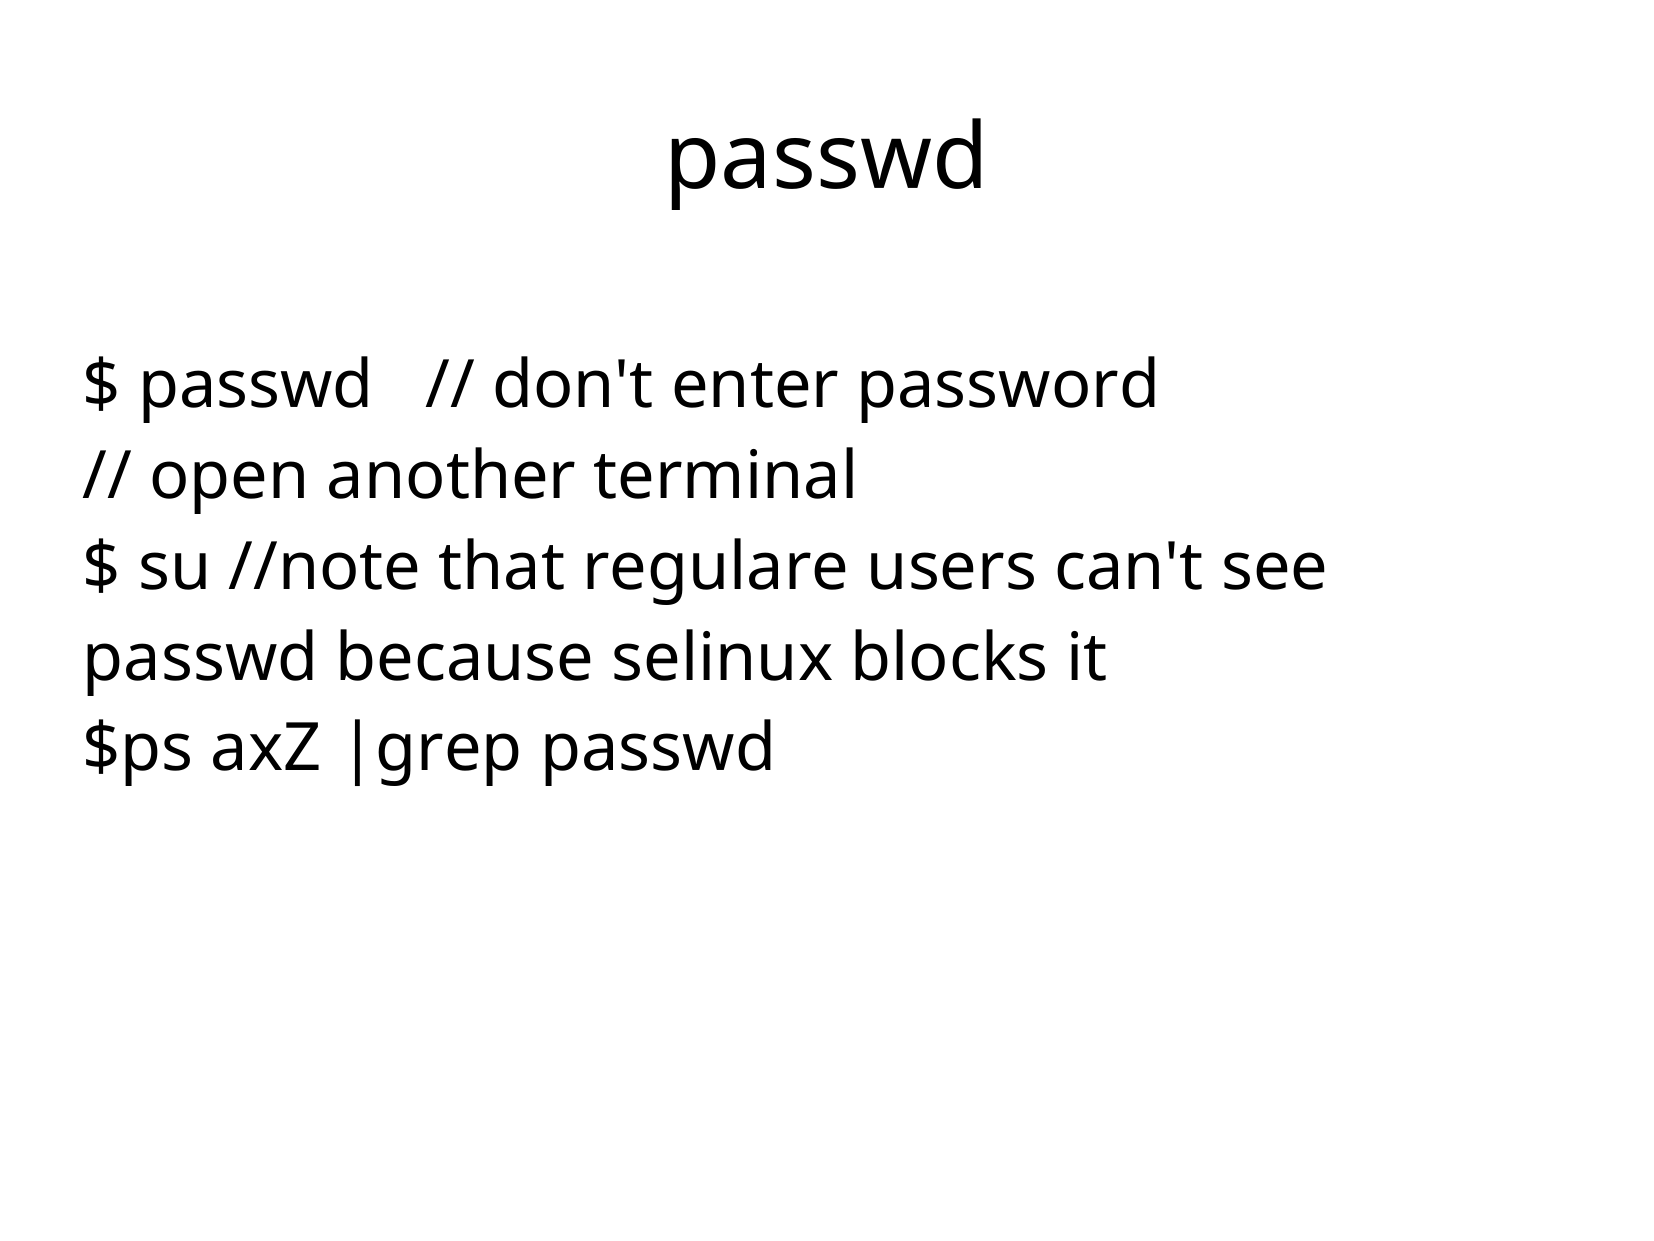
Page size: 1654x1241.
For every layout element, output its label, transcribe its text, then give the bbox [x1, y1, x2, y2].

subtitle $ passwd // don't enter password // open another terminal $ su //note that regulare users can't see passwd because selinux blocks it $ps axZ |grep passwd [82, 297, 1571, 1102]
title passwd [82, 56, 1571, 250]
